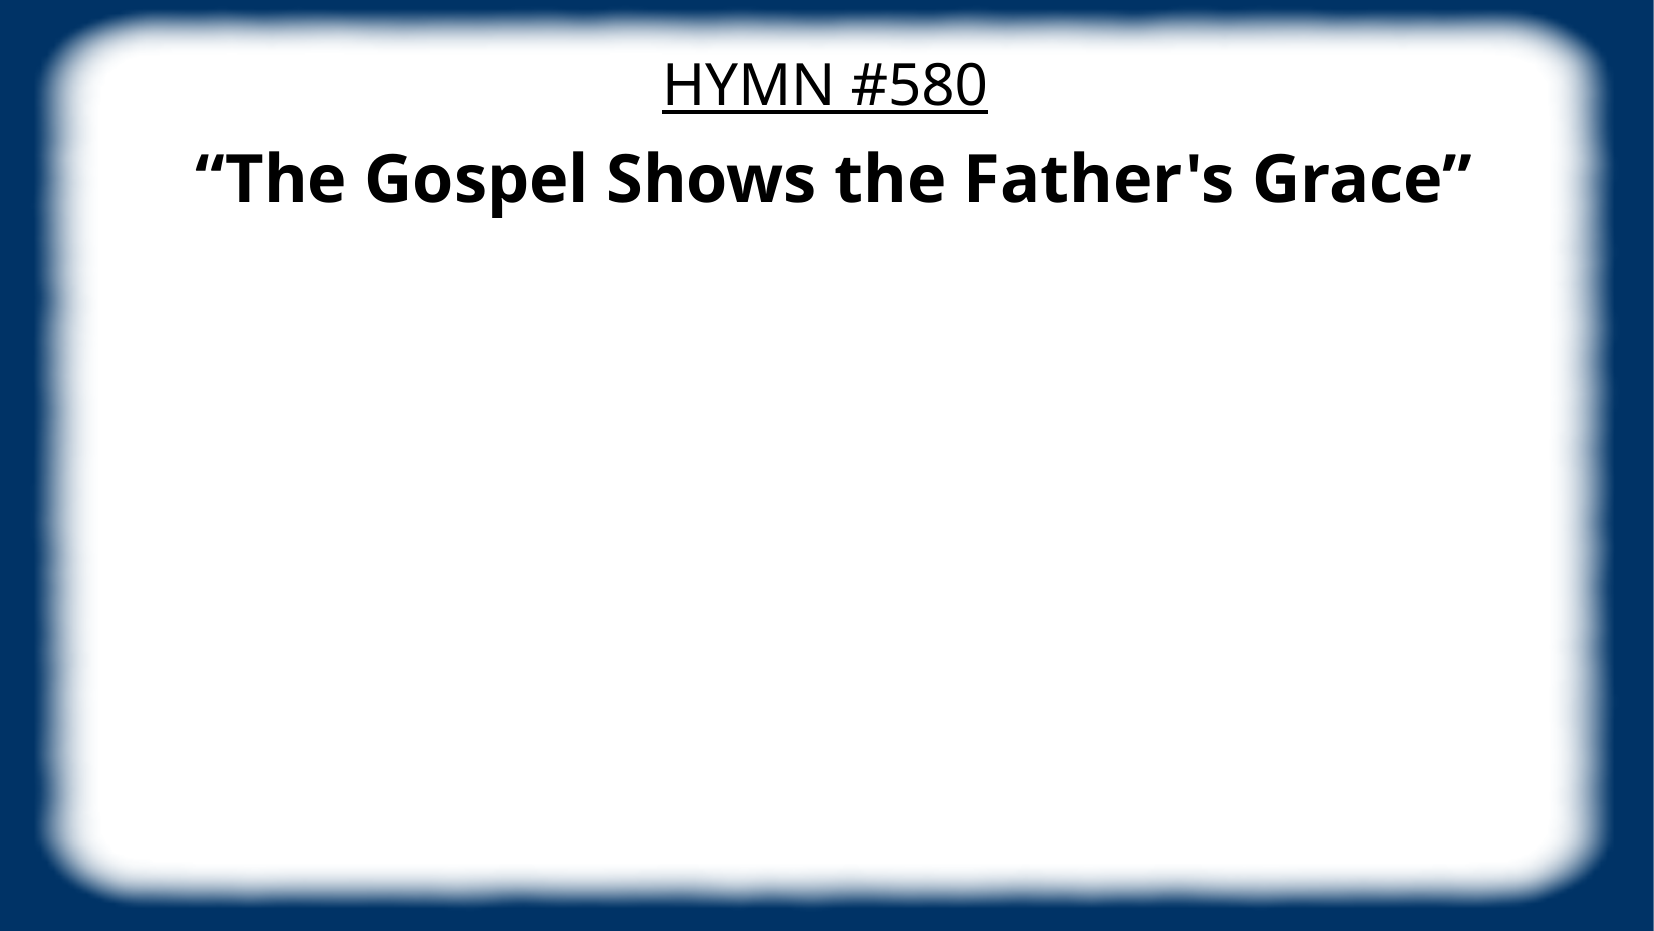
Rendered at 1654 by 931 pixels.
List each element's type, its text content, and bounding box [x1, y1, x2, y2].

text_box HYMN #580 “The Gospel Shows the Father's Grace” [75, 35, 1576, 226]
picture [0, 0, 1654, 931]
